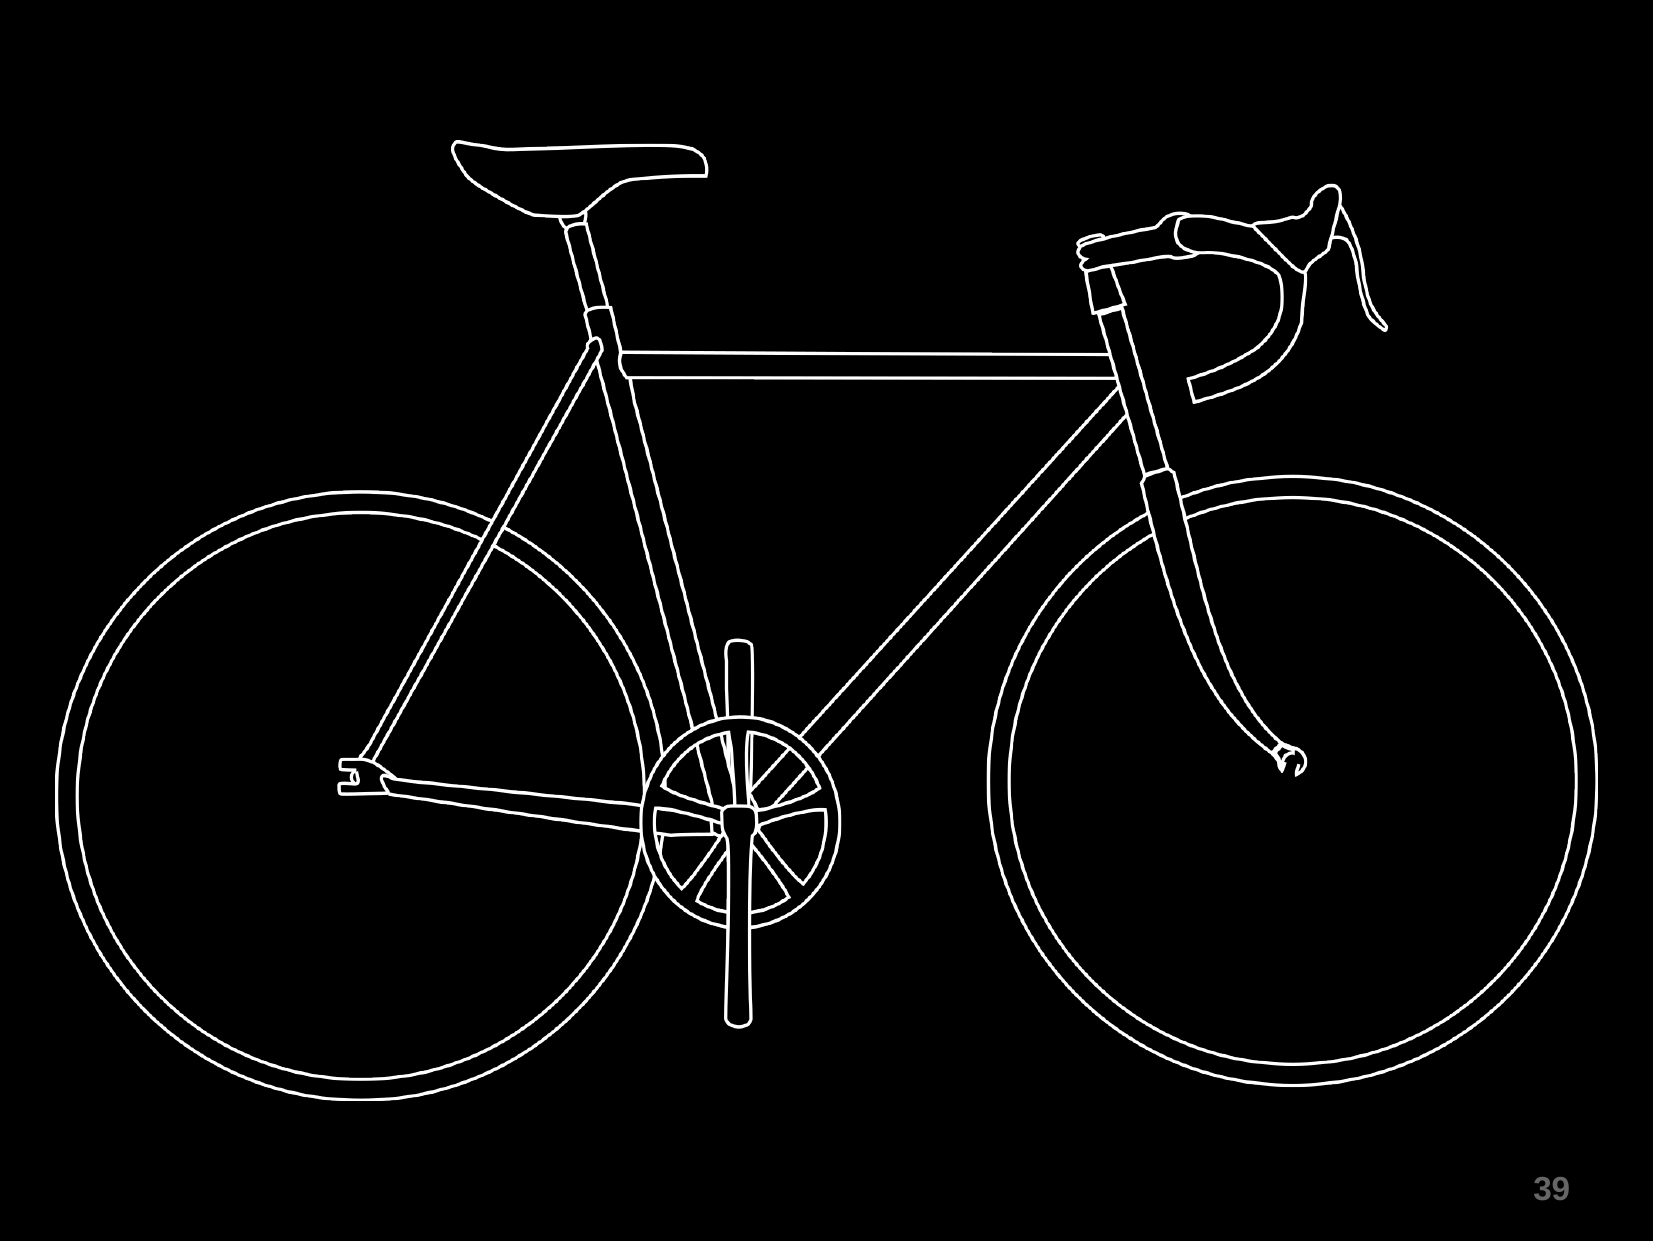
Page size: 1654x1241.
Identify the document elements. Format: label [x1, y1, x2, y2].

picture [55, 140, 1598, 1101]
